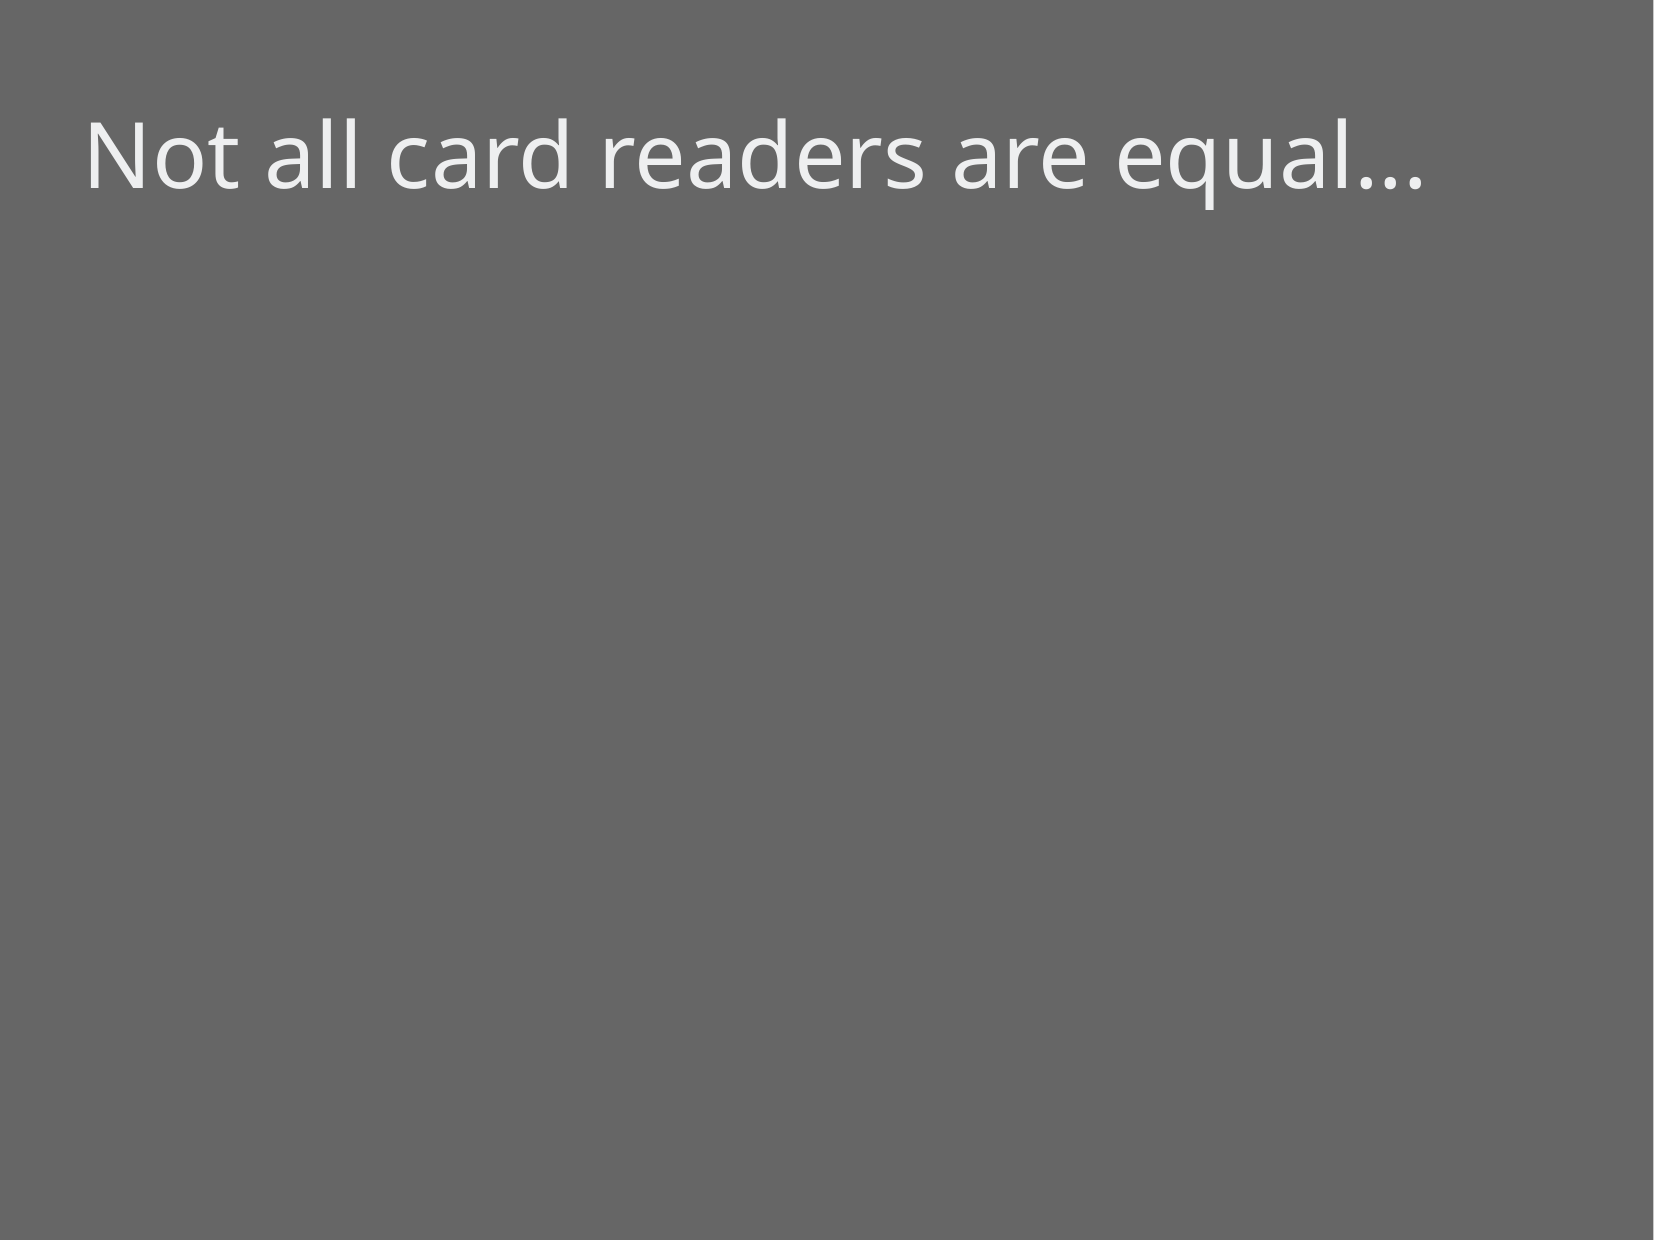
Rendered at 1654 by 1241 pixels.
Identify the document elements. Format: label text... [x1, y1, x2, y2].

title Not all card readers are equal... [82, 56, 1571, 250]
